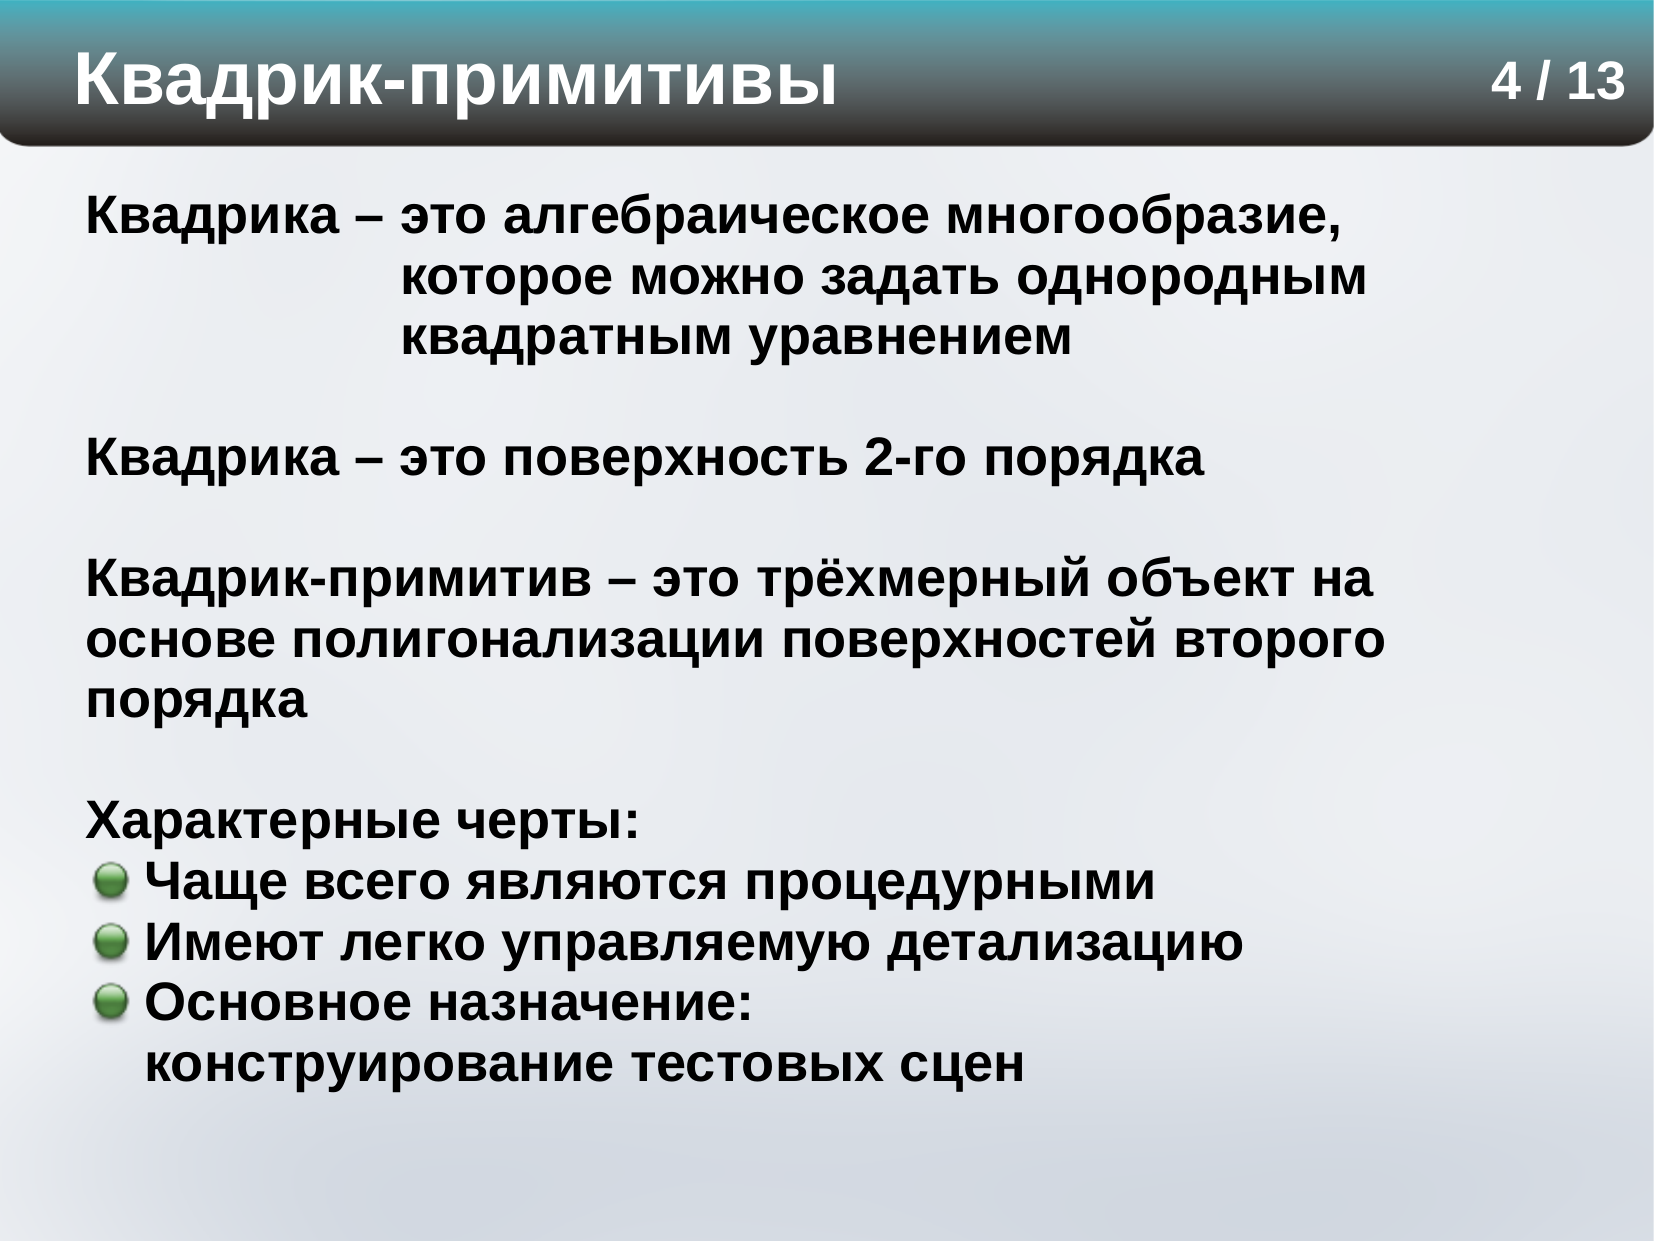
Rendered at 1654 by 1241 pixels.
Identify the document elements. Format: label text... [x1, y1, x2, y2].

text_box Квадрика – это алгебраическое многообразие, которое можно задать однородным квадратным уравнением Квадрика – это поверхность 2-го порядка Квадрик-примитив – это трёхмерный объект на основе полигонализации поверхностей второго порядка Характерные черты: Чаще всего являются процедурными Имеют легко управляемую детализацию Основное назначение: конструирование тестовых сцен [70, 177, 1506, 1101]
picture [0, 0, 1654, 1241]
text_box <номер> / 13 [1476, 42, 1654, 179]
text_box Квадрик-примитивы [59, 29, 916, 129]
